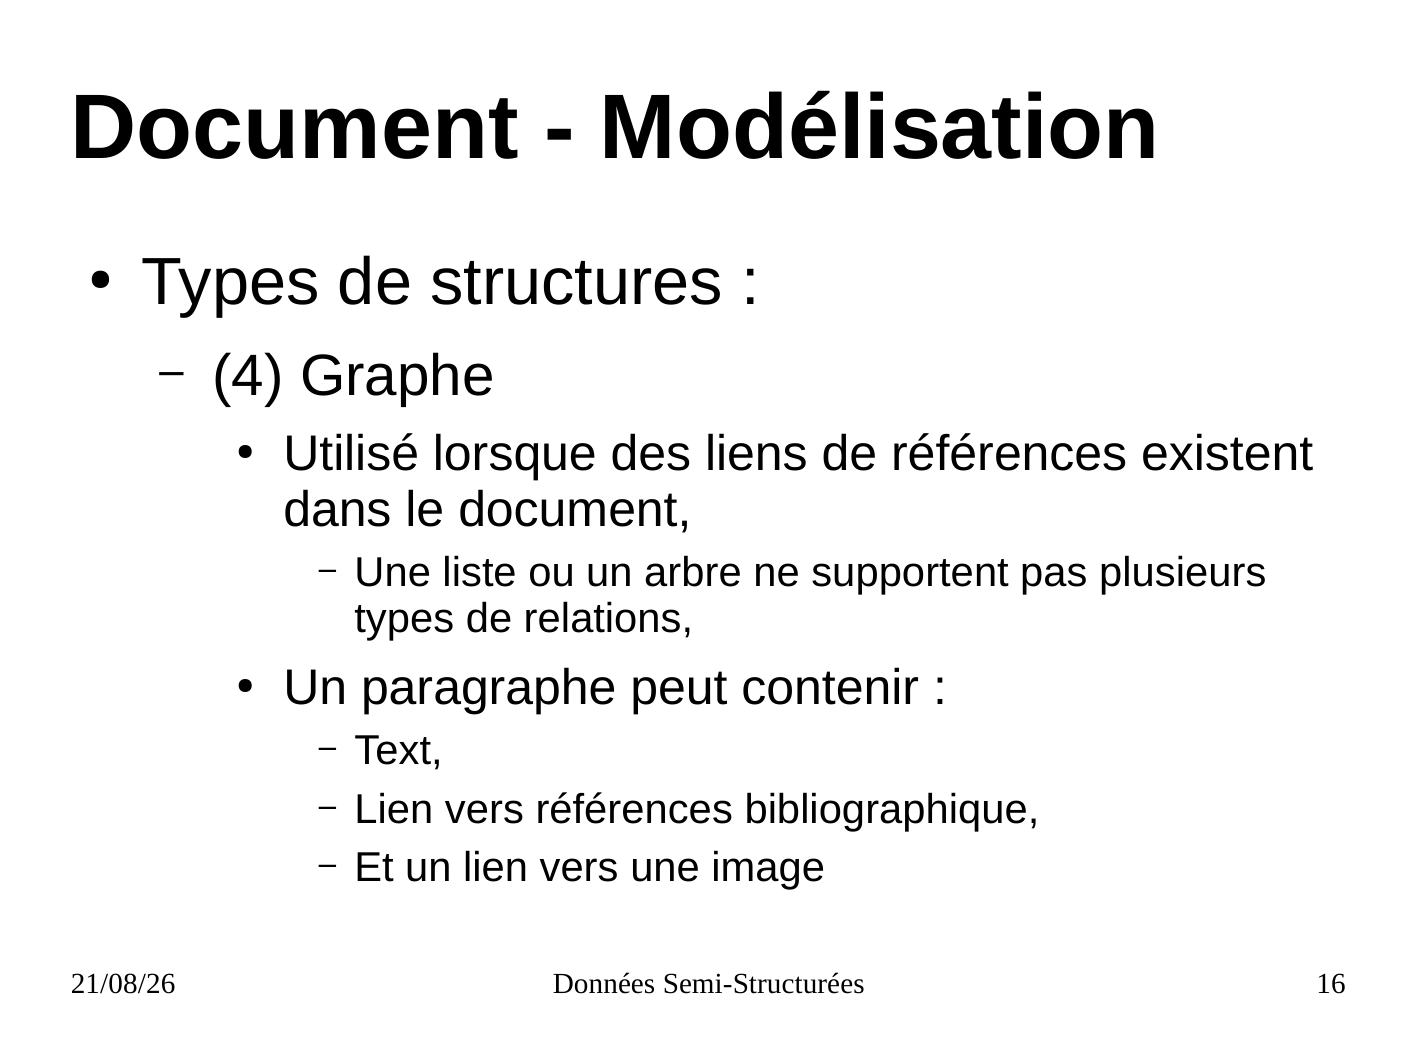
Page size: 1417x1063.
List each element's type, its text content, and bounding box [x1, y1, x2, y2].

list Types de structures : (4) Graphe Utilisé lorsque des liens de références existent dans le document, Une liste ou un arbre ne supportent pas plusieurs types de relations, Un paragraphe peut contenir : Text, Lien vers références bibliographique, Et un lien vers une image [70, 244, 1346, 925]
title Document - Modélisation [70, 42, 1346, 212]
